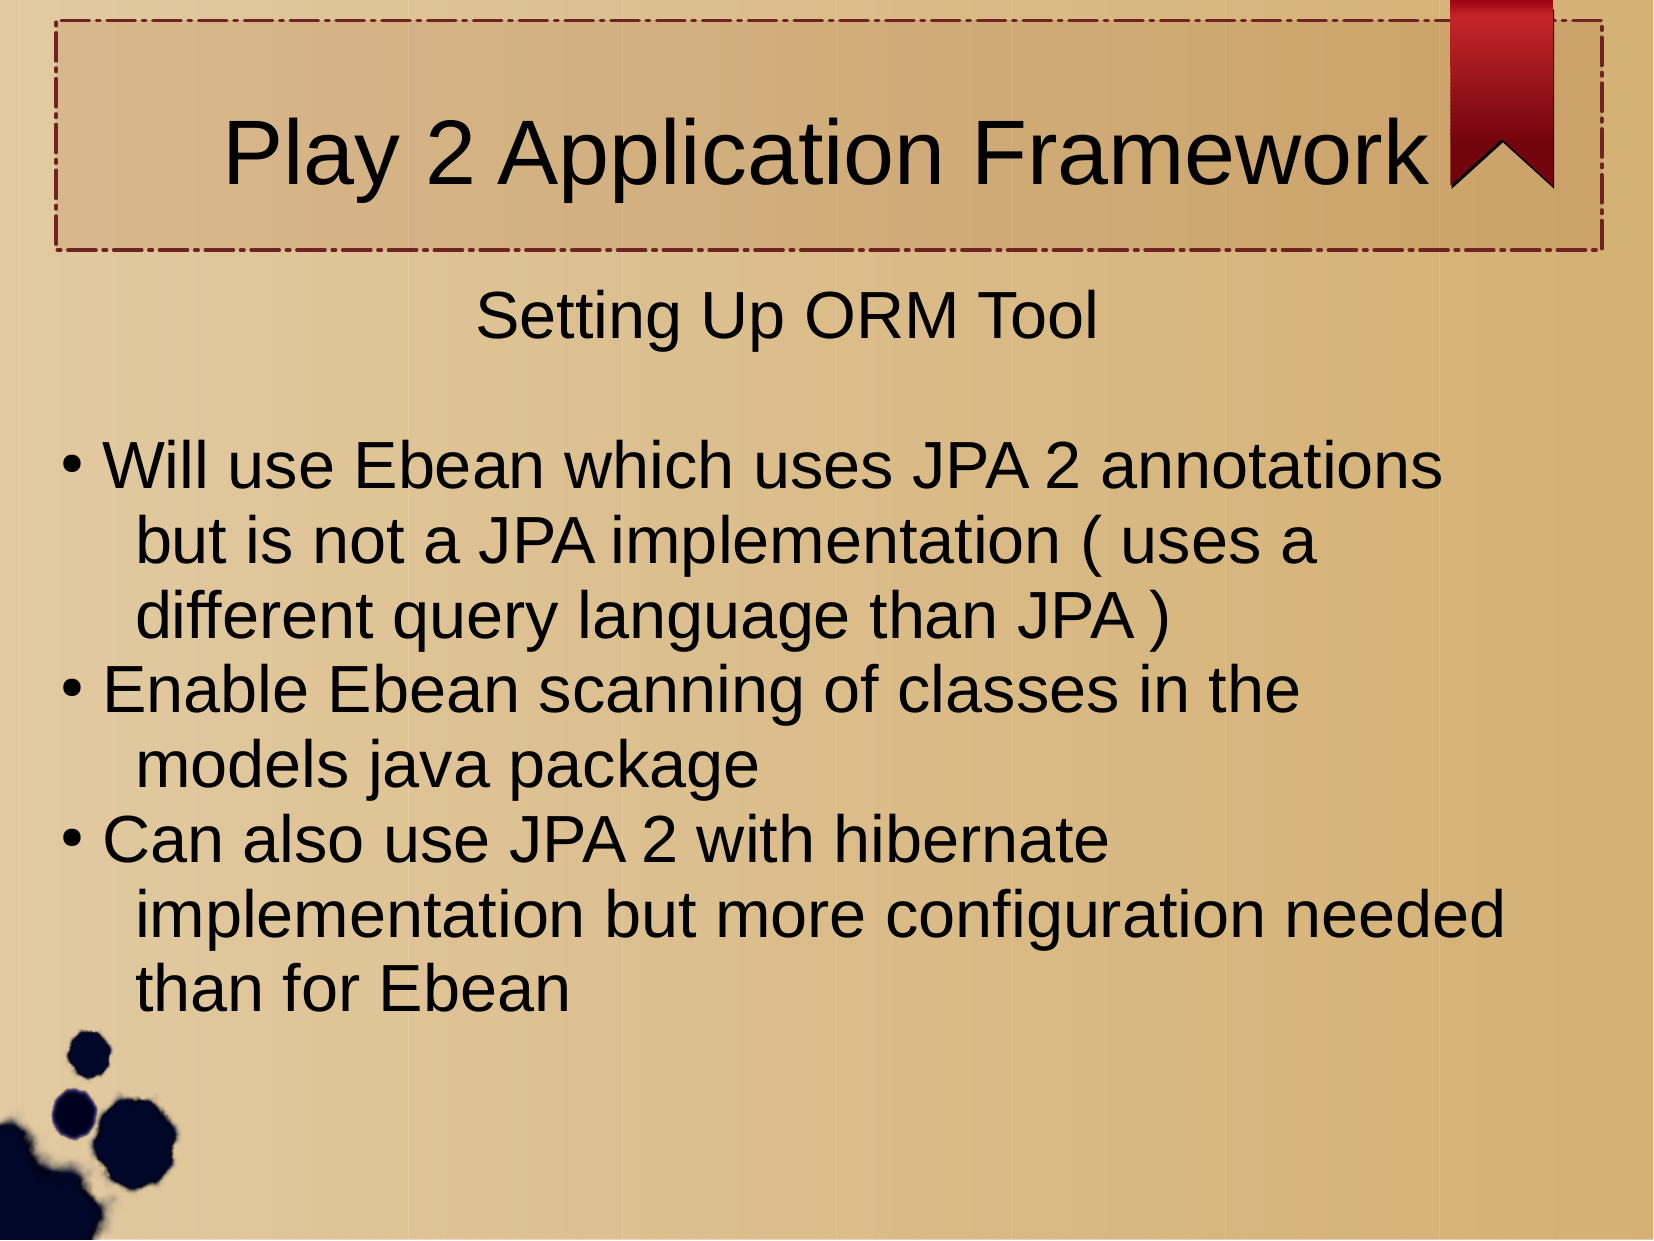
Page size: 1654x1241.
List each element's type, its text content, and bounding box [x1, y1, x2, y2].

title Play 2 Application Framework [82, 49, 1571, 257]
subtitle Setting Up ORM Tool Will use Ebean which uses JPA 2 annotations but is not a JPA implementation ( uses a different query language than JPA ) Enable Ebean scanning of classes in the models java package Can also use JPA 2 with hibernate implementation but more configuration needed than for Ebean [60, 279, 1516, 1100]
